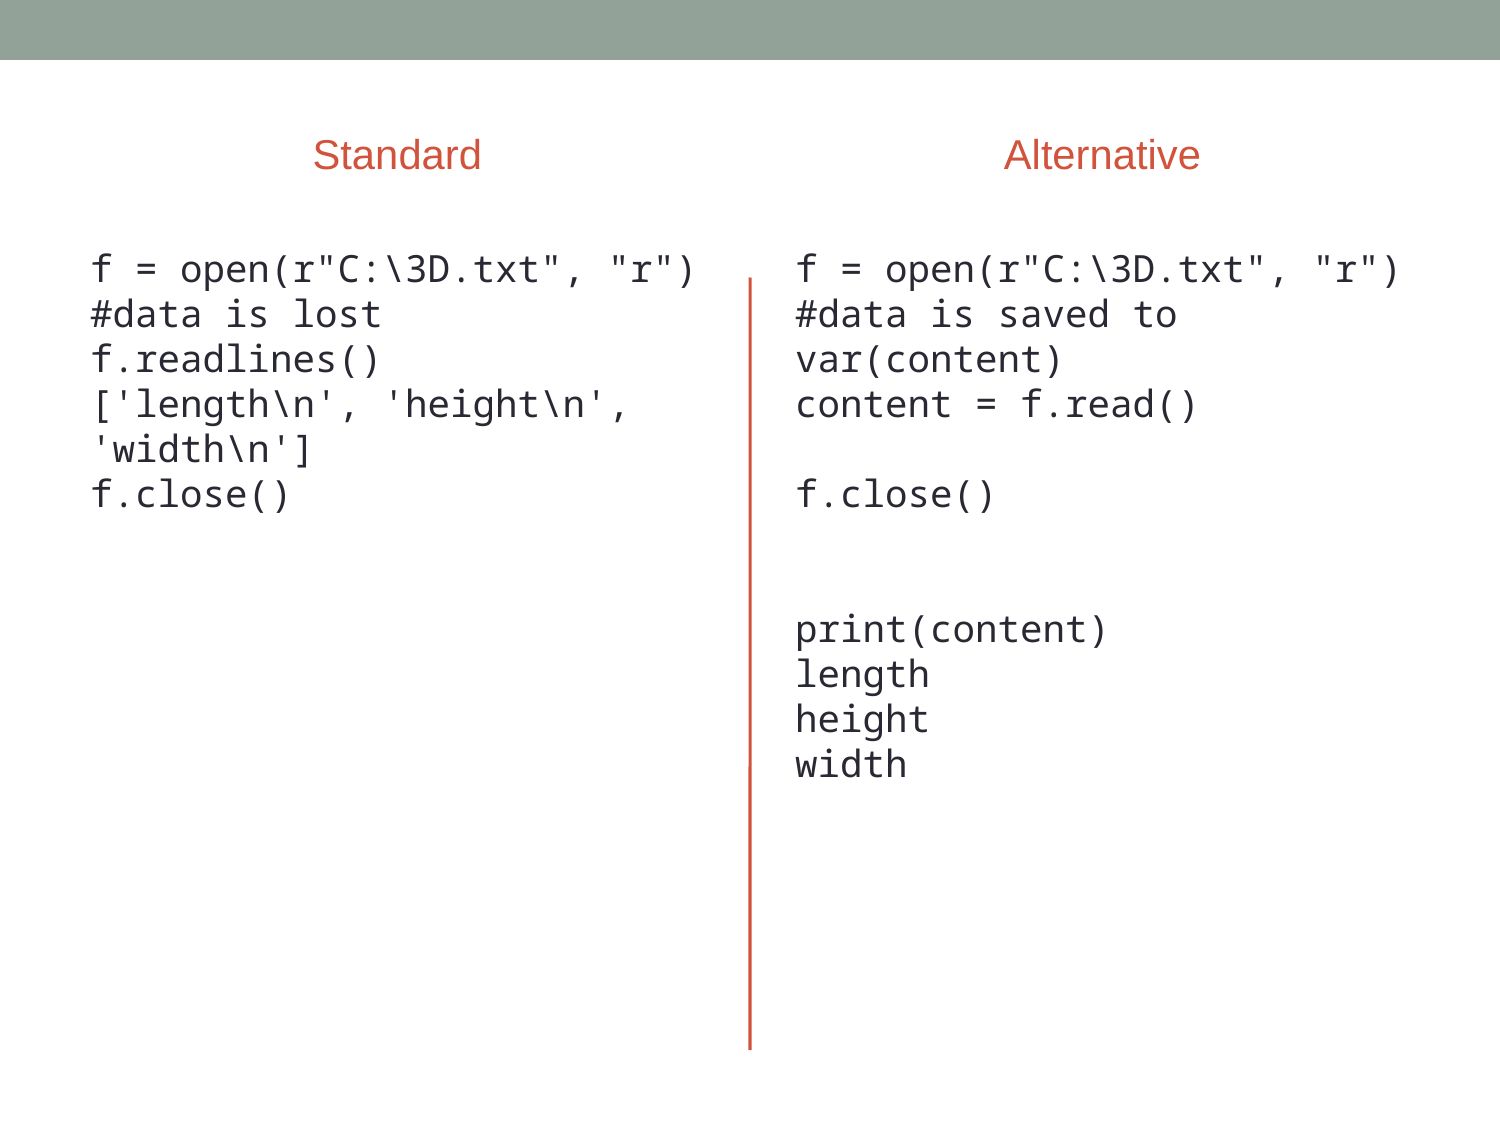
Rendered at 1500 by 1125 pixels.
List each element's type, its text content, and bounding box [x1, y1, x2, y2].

list Alternative [780, 99, 1426, 205]
list f = open(r"C:\3D.txt", "r") #data is lost f.readlines() ['length\n', 'height\n', 'width\n'] f.close() [75, 237, 721, 1049]
list Standard [75, 99, 721, 205]
list f = open(r"C:\3D.txt", "r") #data is saved to var(content) content = f.read() f.close() print(content) length height width [780, 237, 1450, 1049]
